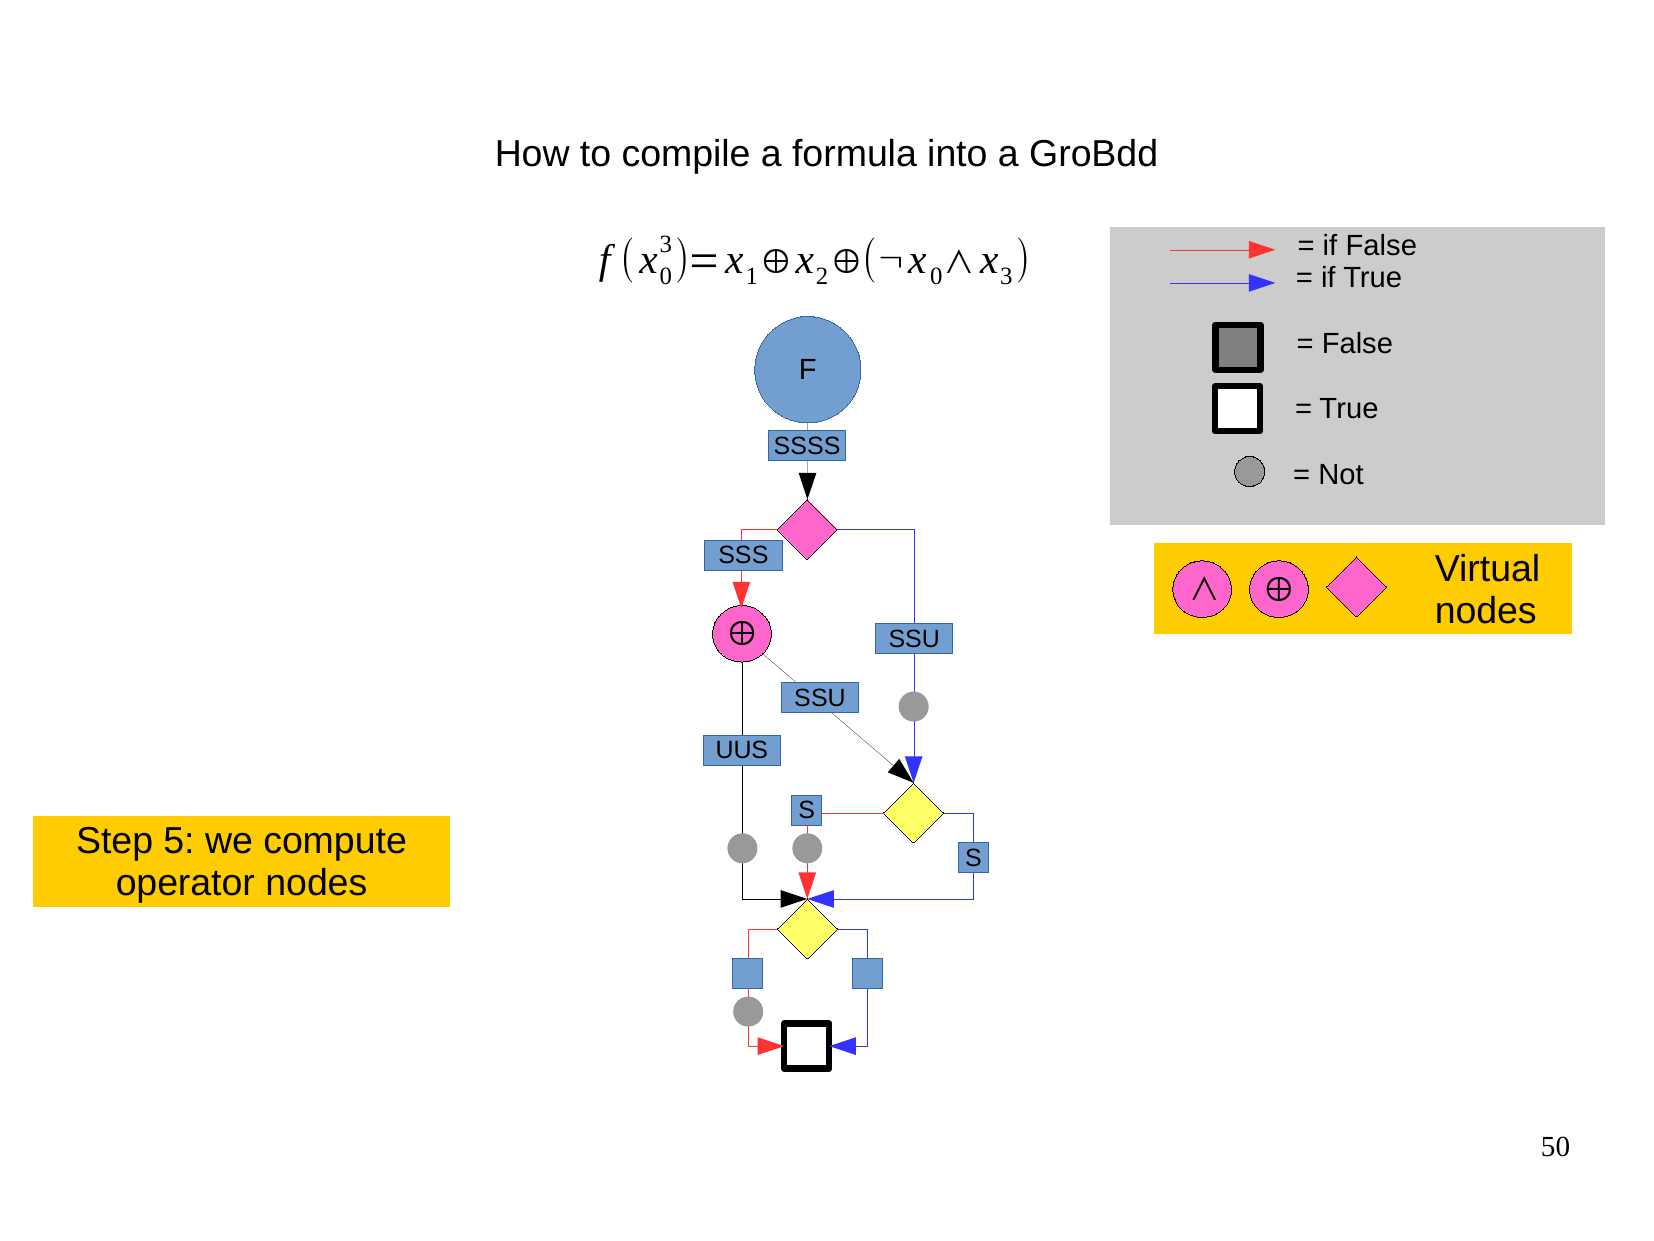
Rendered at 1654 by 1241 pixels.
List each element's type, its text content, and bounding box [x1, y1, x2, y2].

text_box Virtual nodes [1420, 540, 1571, 639]
text_box [784, 1023, 830, 1069]
text_box = if False = if True = False = True = Not [1109, 227, 1605, 525]
text_box [1215, 324, 1261, 370]
text_box [733, 996, 764, 1027]
text_box S [791, 795, 822, 826]
text_box SSS [704, 540, 783, 571]
text_box [1234, 456, 1265, 487]
text_box [898, 691, 929, 722]
title How to compile a formula into a GroBdd [82, 49, 1571, 257]
text_box [712, 618, 717, 649]
text_box SSU [875, 623, 953, 654]
text_box Step 5: we compute operator nodes [33, 816, 450, 907]
text_box [777, 499, 837, 560]
chart [717, 608, 765, 655]
text_box UUS [703, 735, 781, 766]
text_box [883, 783, 944, 843]
text_box S [958, 842, 989, 873]
text_box [722, 655, 762, 663]
text_box SSU [781, 682, 859, 713]
text_box [792, 833, 823, 864]
text_box [777, 900, 838, 959]
chart [1181, 563, 1229, 610]
text_box [765, 616, 772, 652]
text_box [727, 833, 758, 864]
text_box [1154, 543, 1420, 634]
text_box [732, 958, 763, 989]
text_box F [754, 316, 861, 423]
chart [1254, 563, 1302, 610]
text_box [1215, 386, 1261, 432]
text_box SSSS [768, 430, 846, 461]
chart [590, 257, 1036, 289]
text_box [852, 958, 883, 989]
